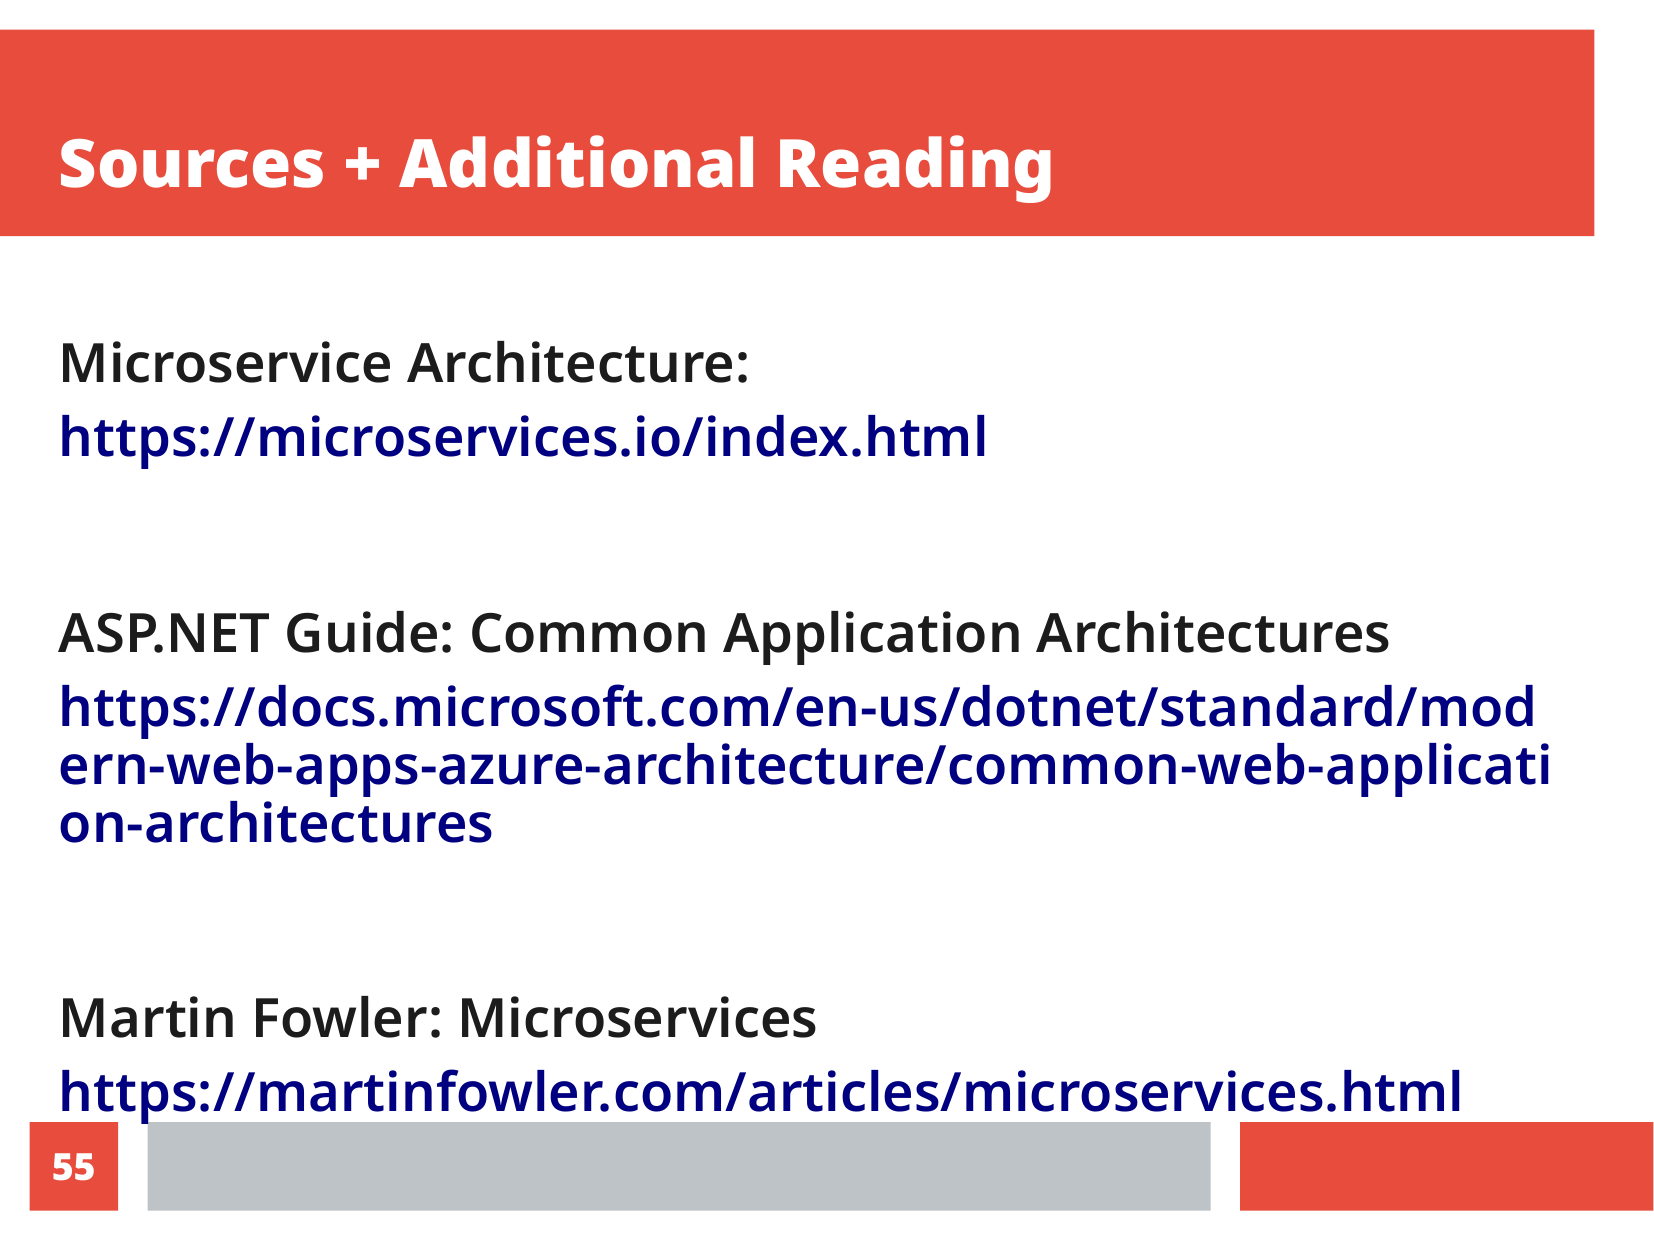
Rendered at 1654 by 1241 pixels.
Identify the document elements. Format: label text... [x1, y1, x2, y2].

list Microservice Architecture: https://microservices.io/index.html ASP.NET Guide: Common Application Architectures https://docs.microsoft.com/en-us/dotnet/standard/modern-web-apps-azure-architecture/common-web-application-architectures Martin Fowler: Microservices https://martinfowler.com/articles/microservices.html [59, 324, 1565, 1093]
title Sources + Additional Reading [59, 59, 1595, 207]
